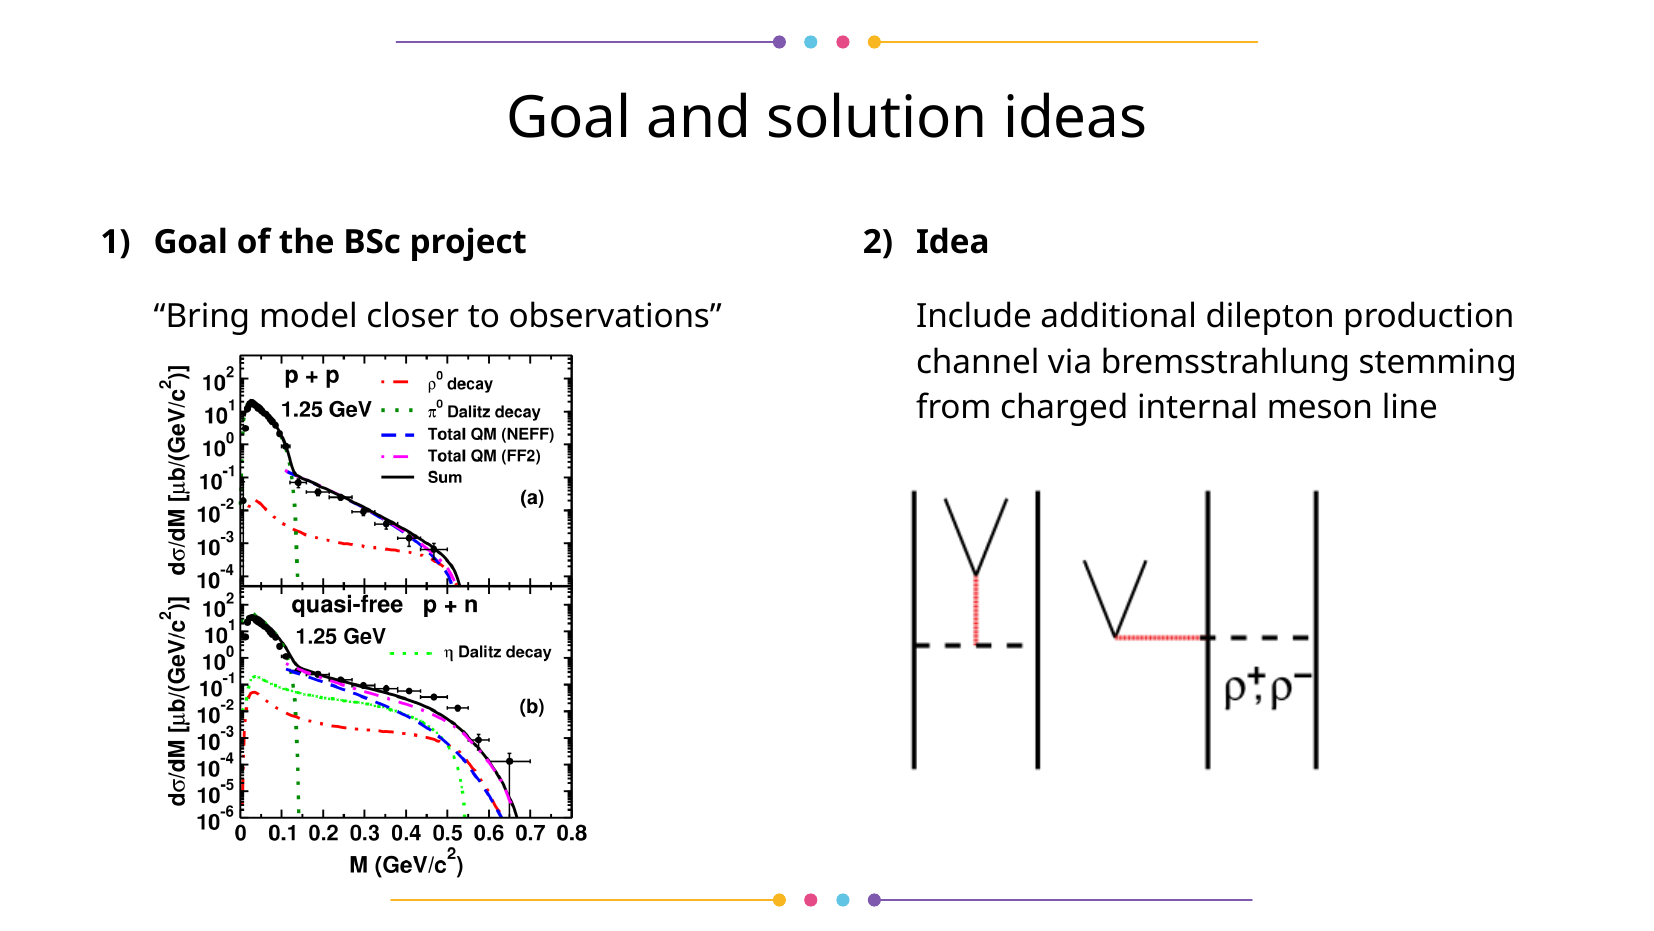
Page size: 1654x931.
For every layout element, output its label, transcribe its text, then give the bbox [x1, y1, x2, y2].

picture [885, 472, 1345, 798]
title Goal and solution ideas [82, 37, 1571, 193]
picture [151, 347, 595, 886]
list Idea Include additional dilepton production channel via bremsstrahlung stemming from charged internal meson line [845, 217, 1572, 758]
list Goal of the BSc project “Bring model closer to observations” [82, 217, 809, 758]
